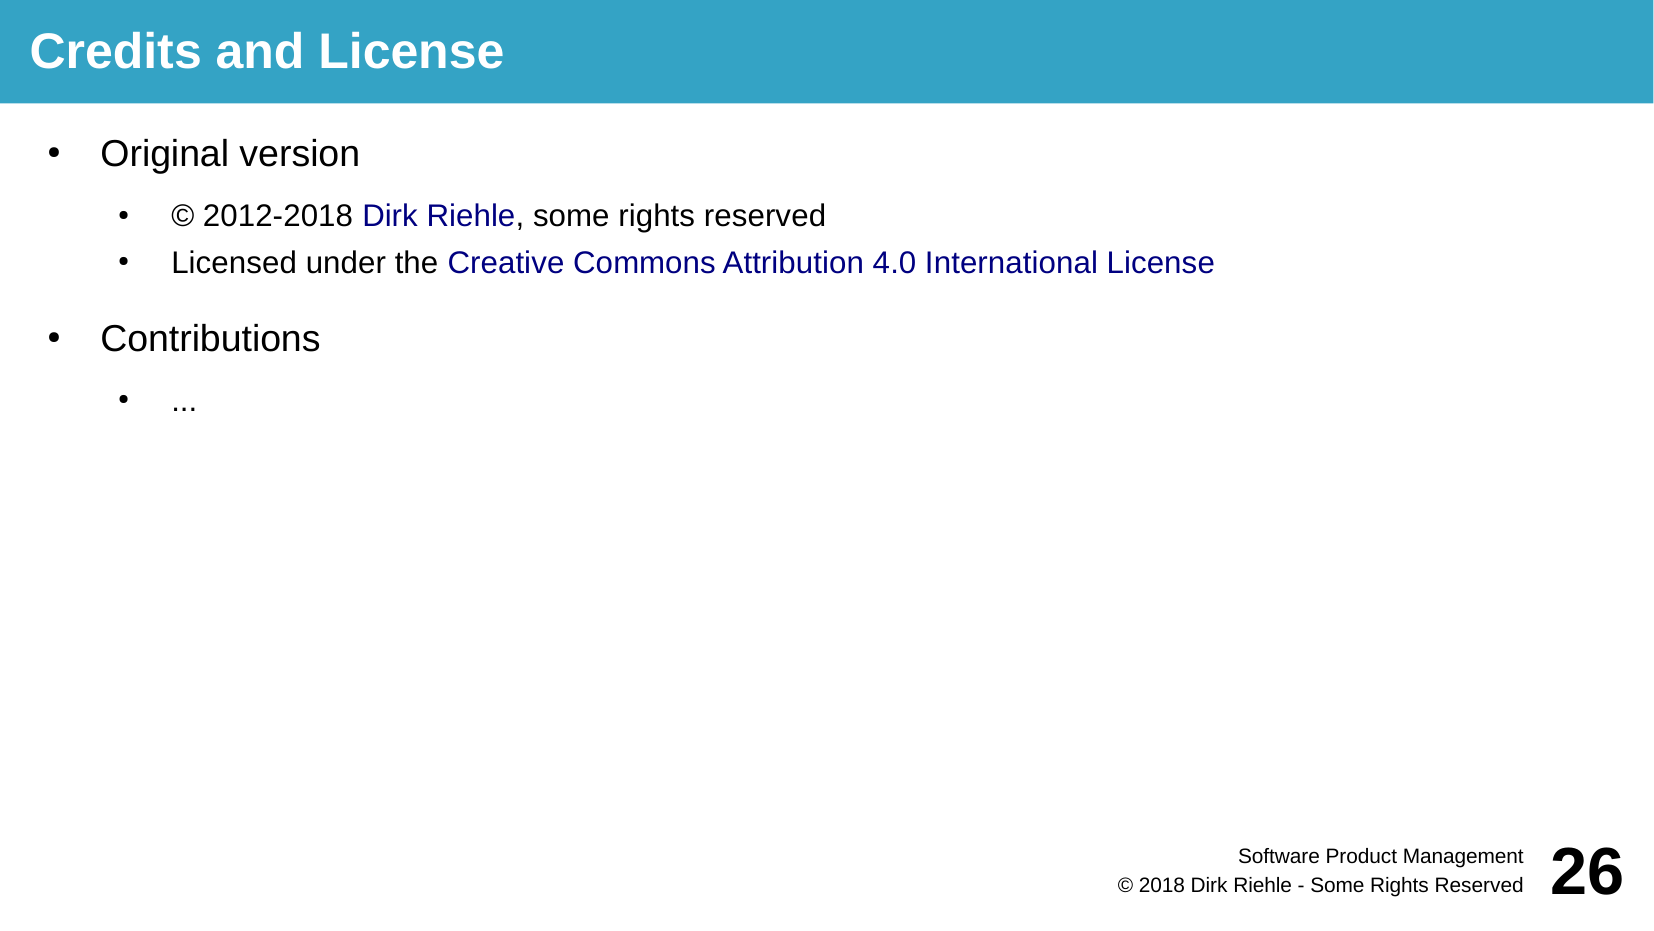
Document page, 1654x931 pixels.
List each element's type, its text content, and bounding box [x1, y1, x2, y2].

title Credits and License [0, 0, 1654, 104]
list Original version © 2012-2018 Dirk Riehle, some rights reserved Licensed under the Creative Commons Attribution 4.0 International License Contributions ... [29, 132, 1625, 813]
